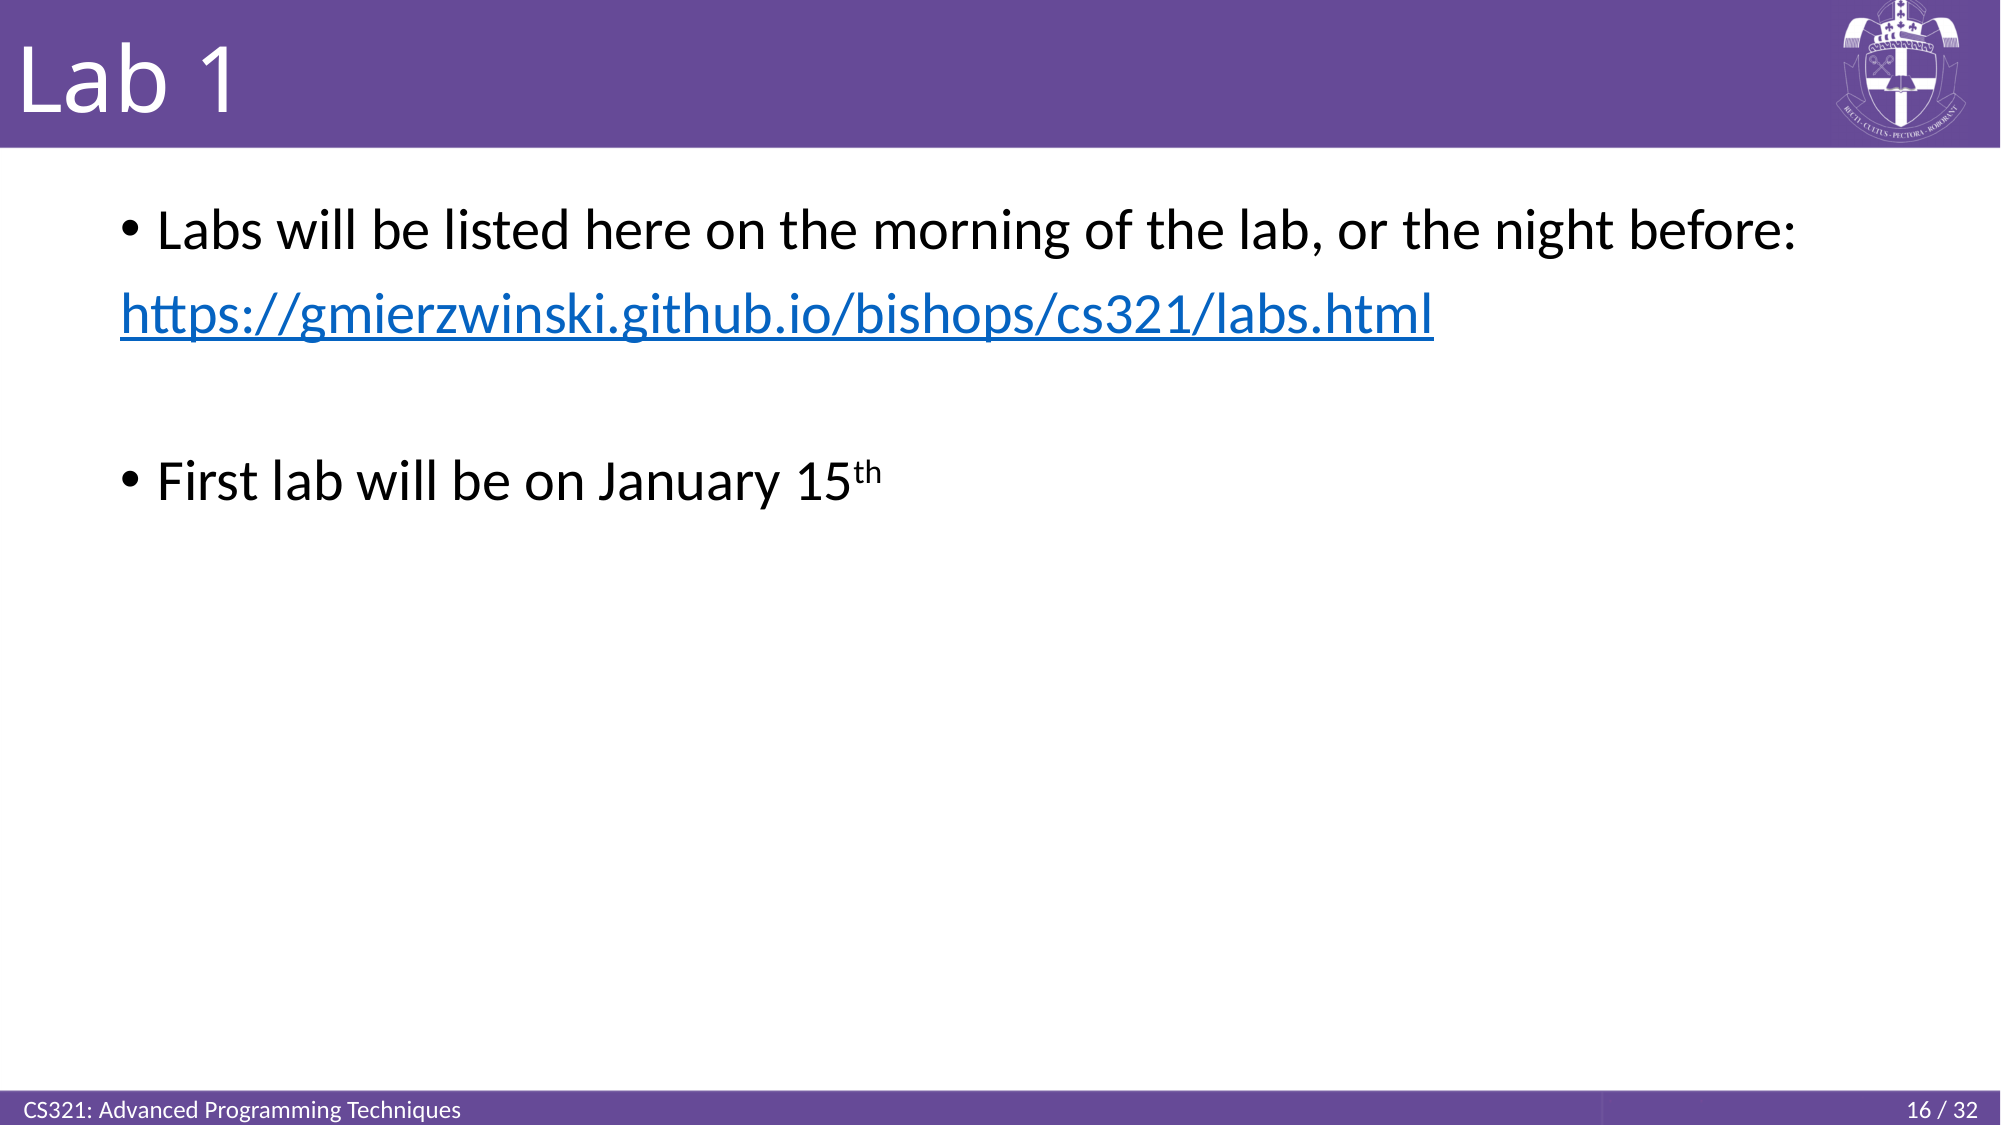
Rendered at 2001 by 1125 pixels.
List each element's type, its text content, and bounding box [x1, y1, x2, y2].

picture [0, 0, 2001, 1125]
slide_number <number> / 32 [1862, 1078, 1994, 1125]
list Labs will be listed here on the morning of the lab, or the night before: https://gmierzwinski.github.io/bishops/cs321/labs.html First lab will be on January 15th [105, 191, 1831, 906]
title Lab 1 [0, 0, 1725, 192]
